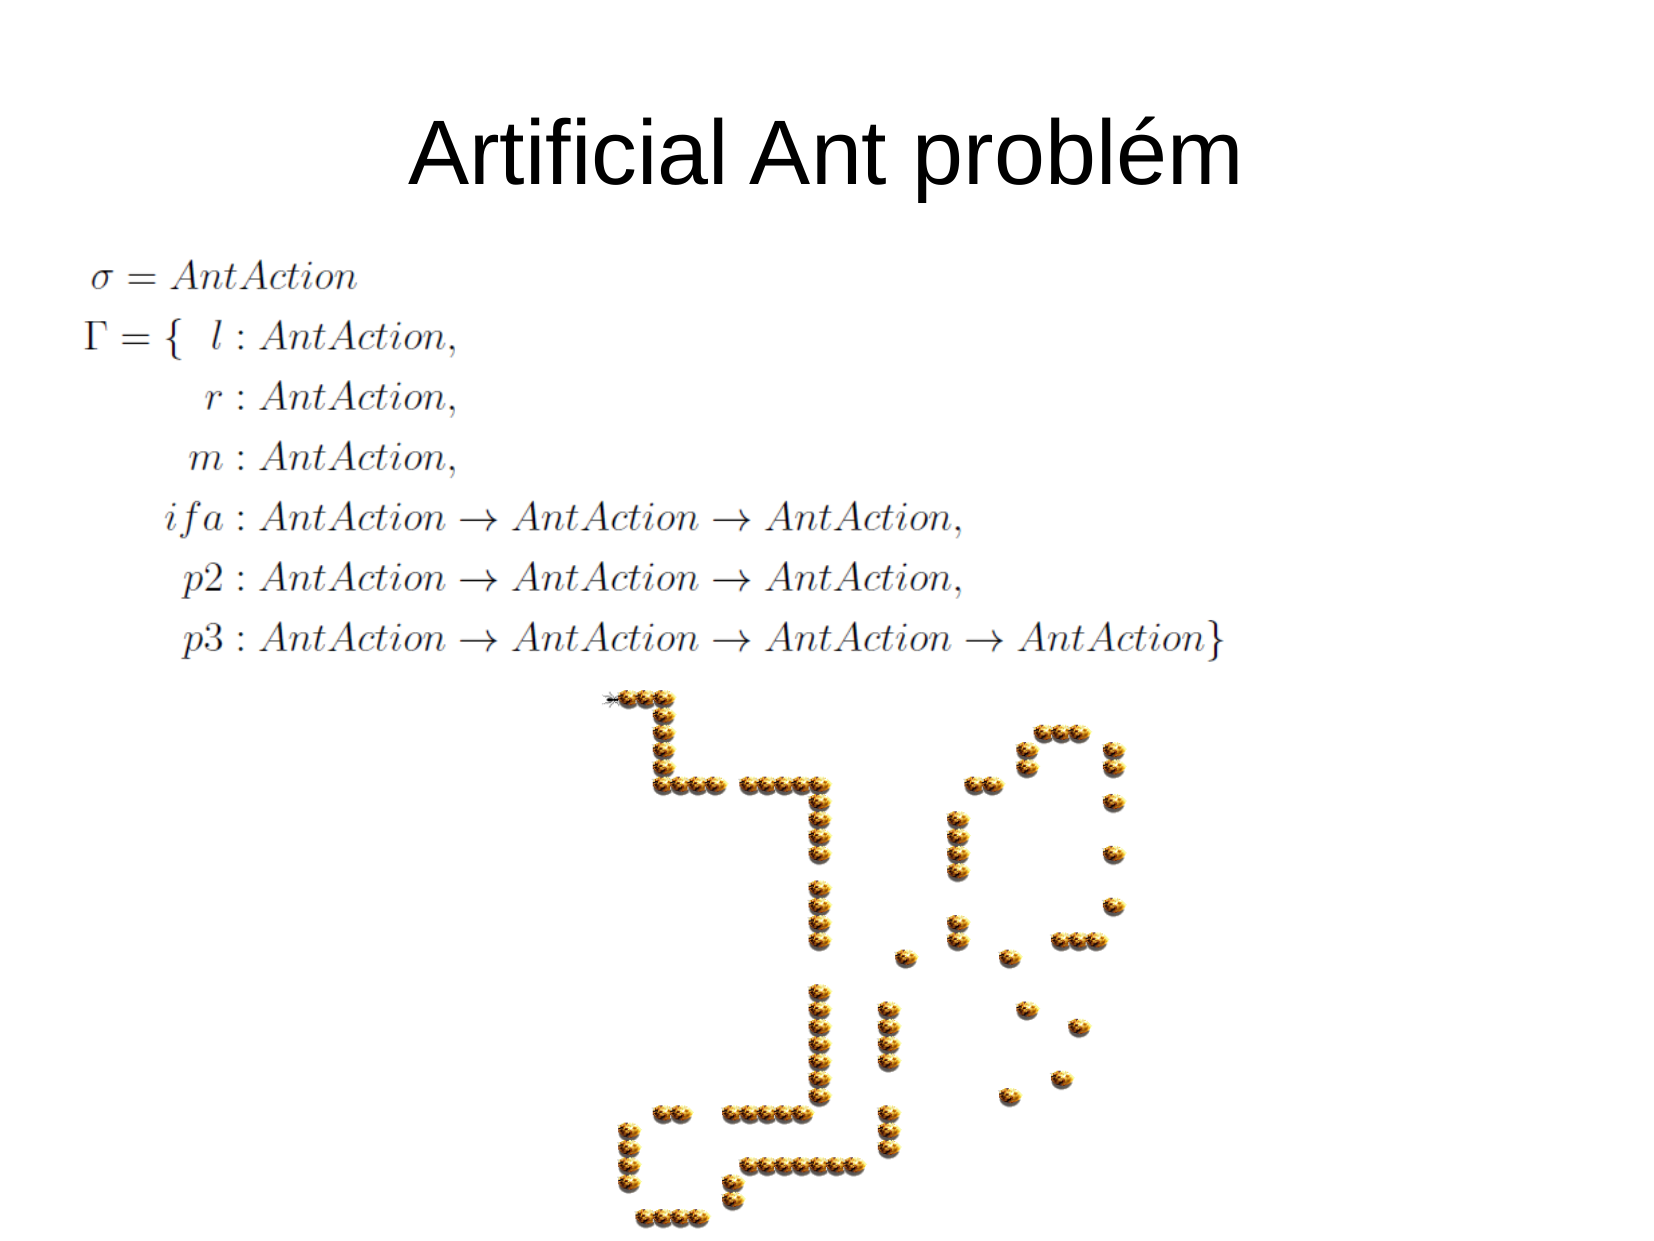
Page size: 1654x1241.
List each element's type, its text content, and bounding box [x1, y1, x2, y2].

picture [33, 241, 1261, 1241]
title Artificial Ant problém [82, 49, 1571, 257]
